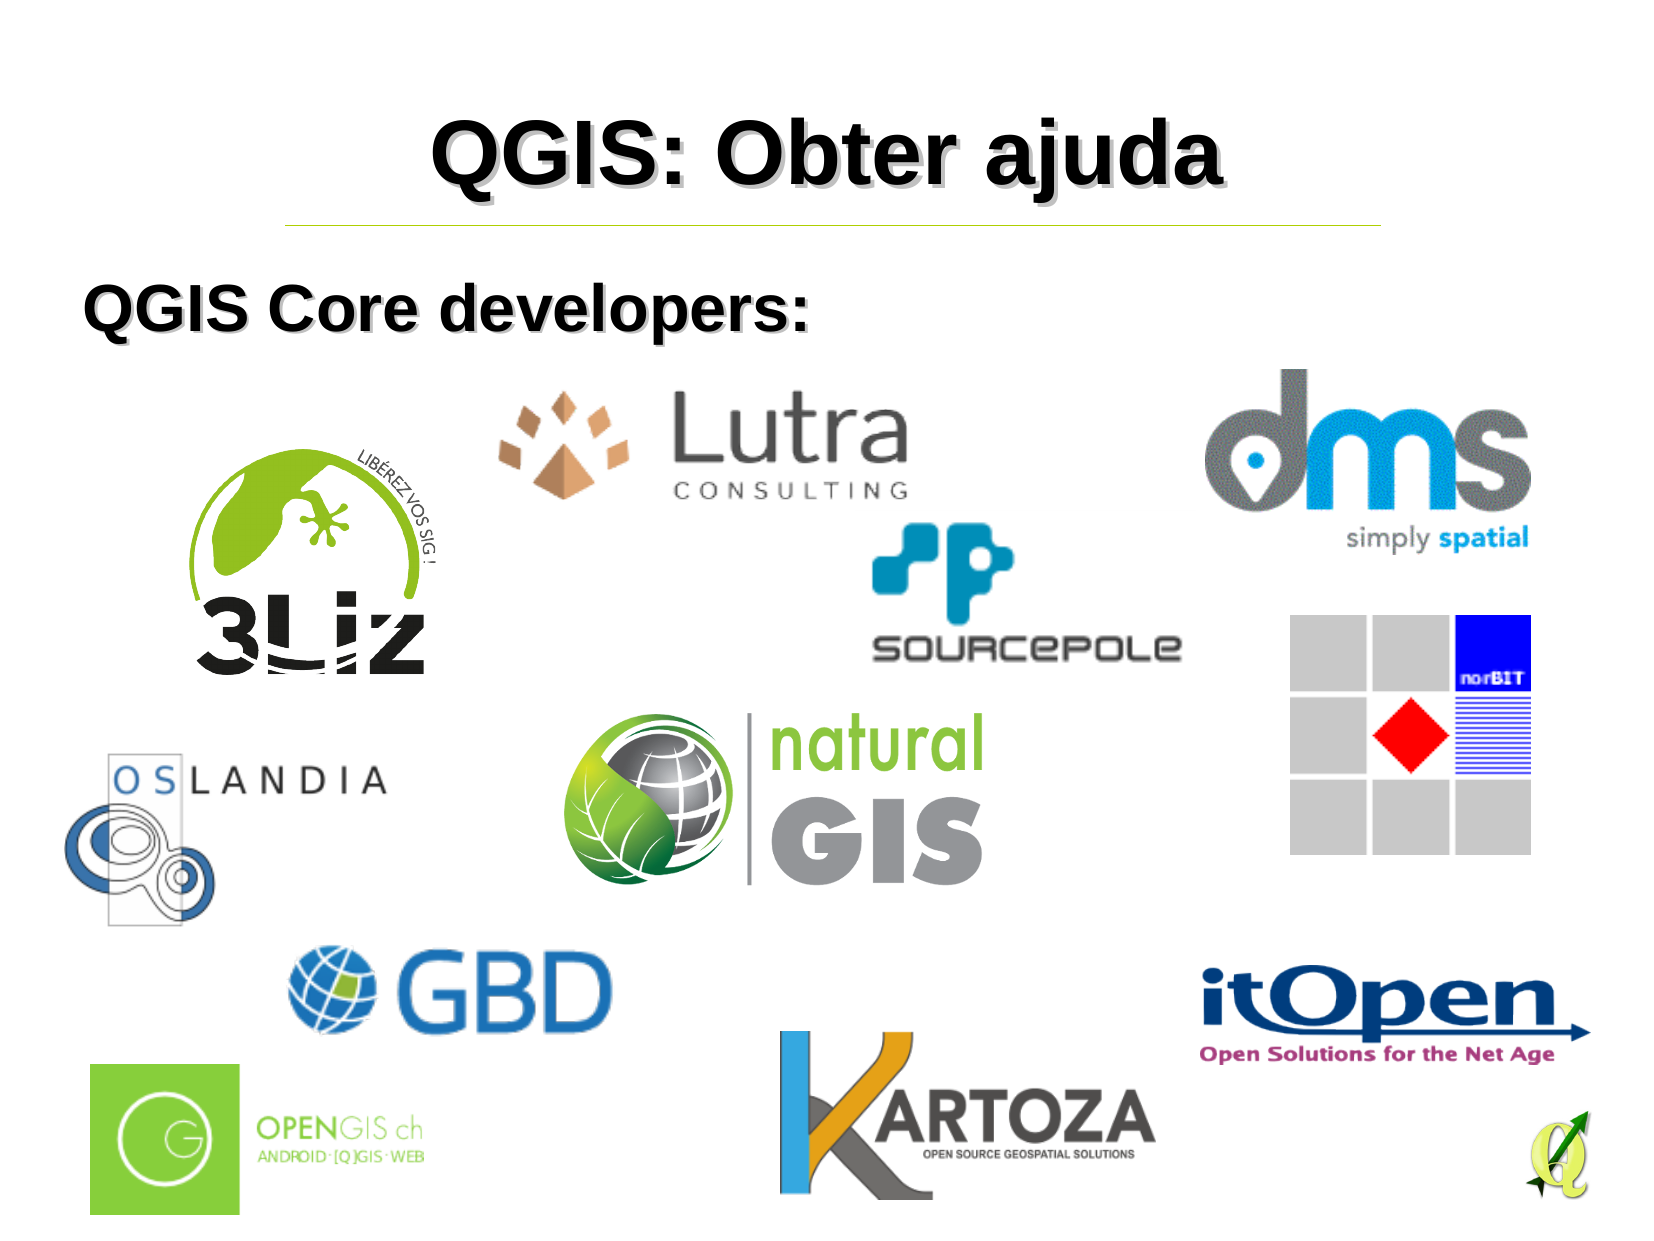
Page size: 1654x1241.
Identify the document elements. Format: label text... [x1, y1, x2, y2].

picture [189, 449, 436, 676]
picture [1500, 1109, 1621, 1201]
picture [1200, 965, 1591, 1066]
picture [495, 372, 1196, 676]
picture [1290, 615, 1531, 856]
subtitle QGIS Core developers: [82, 242, 1571, 373]
picture [1205, 369, 1531, 556]
picture [285, 944, 615, 1039]
picture [780, 1031, 1156, 1201]
picture [555, 700, 997, 901]
picture [90, 1064, 424, 1215]
title QGIS: Obter ajuda [82, 49, 1571, 242]
picture [64, 749, 391, 930]
